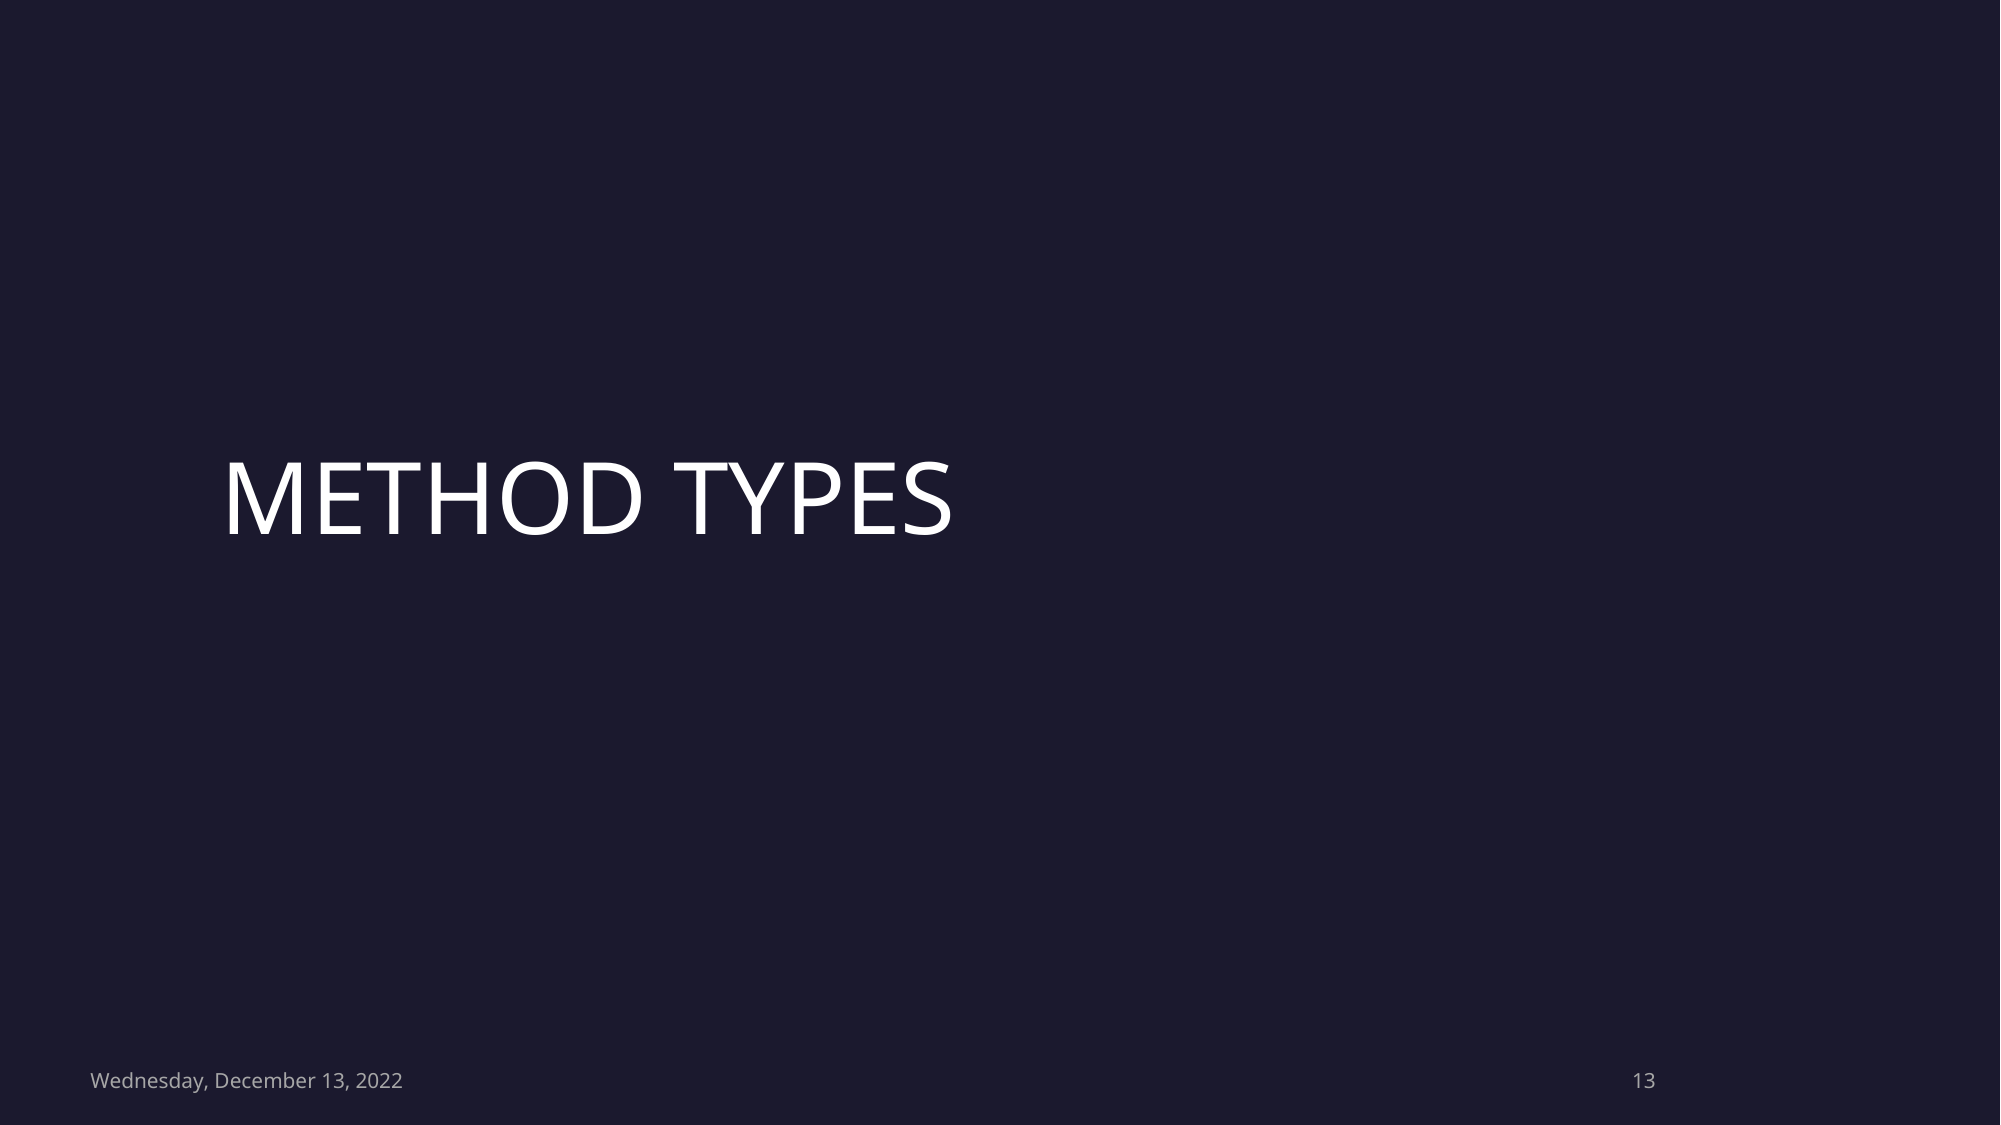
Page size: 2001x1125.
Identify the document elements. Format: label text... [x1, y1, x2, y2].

text_box Wednesday, December 13, 2022 [90, 1067, 522, 1093]
text_box METHOD TYPES [205, 440, 1795, 685]
text_box 11 [1632, 1067, 1910, 1093]
